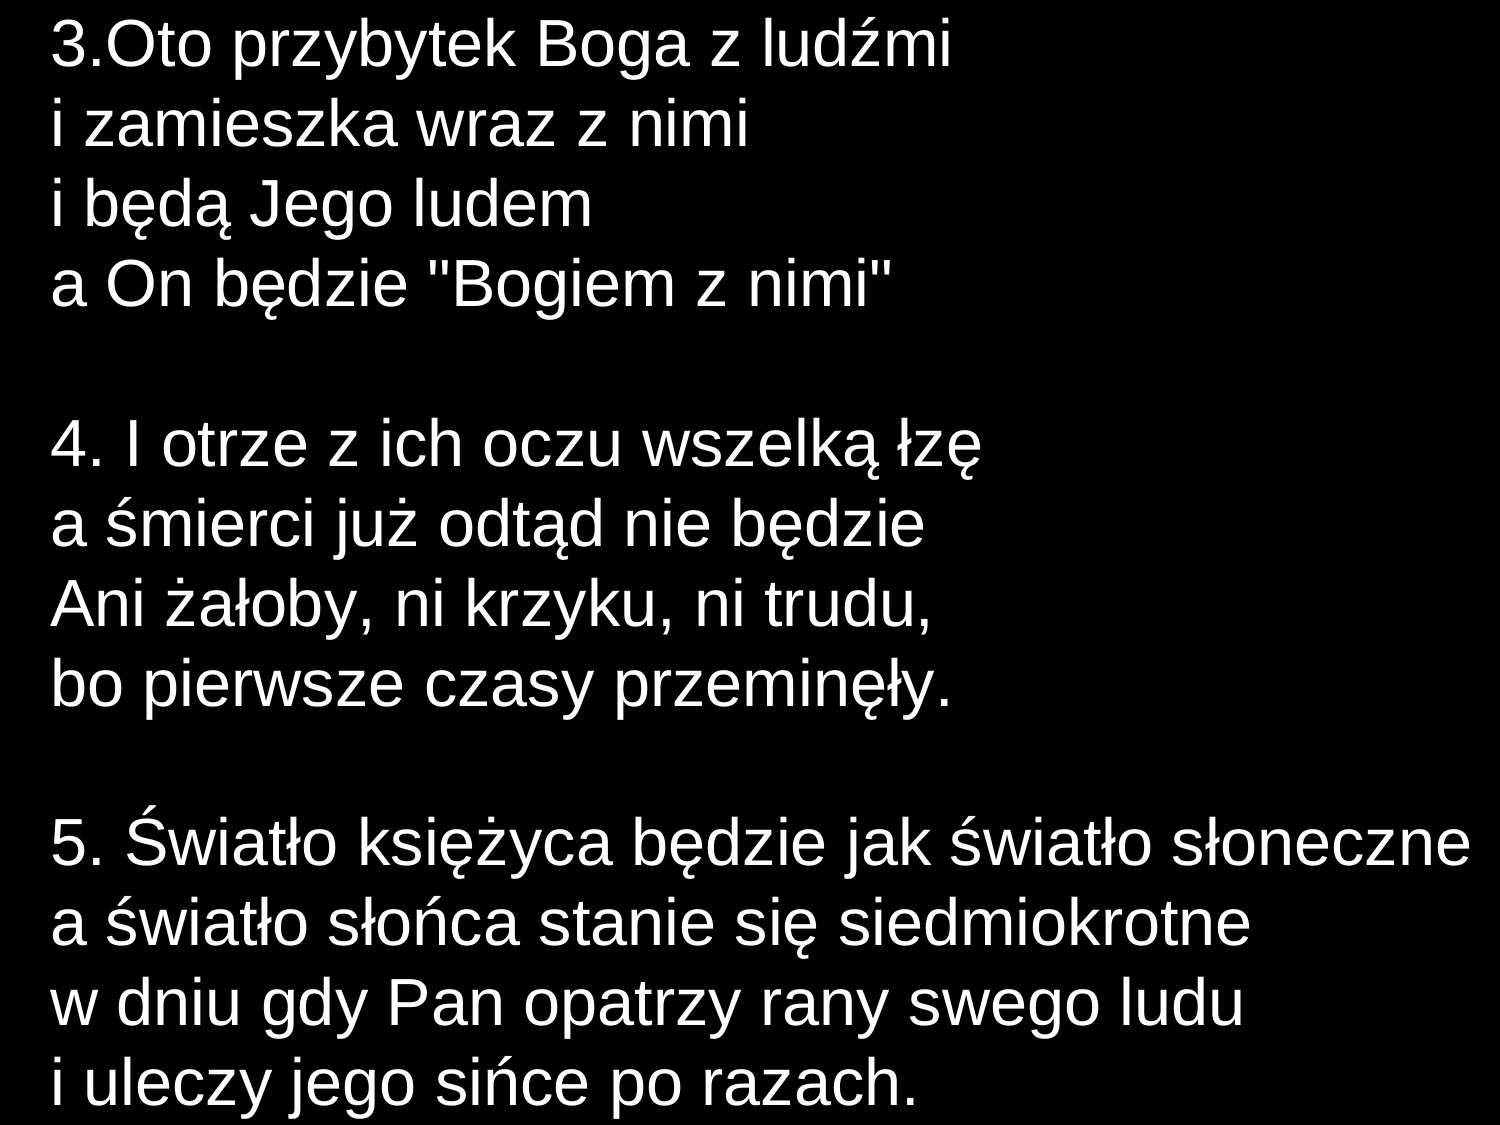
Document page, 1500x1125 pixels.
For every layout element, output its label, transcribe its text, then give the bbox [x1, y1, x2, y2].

text_box 3.Oto przybytek Boga z ludźmi i zamieszka wraz z nimi i będą Jego ludem a On będzie "Bogiem z nimi" 4. I otrze z ich oczu wszelką łzę a śmierci już odtąd nie będzie Ani żałoby, ni krzyku, ni trudu, bo pierwsze czasy przeminęły. 5. Światło księżyca będzie jak światło słoneczne a światło słońca stanie się siedmiokrotne w dniu gdy Pan opatrzy rany swego ludu i uleczy jego sińce po razach. [35, 0, 1489, 1125]
